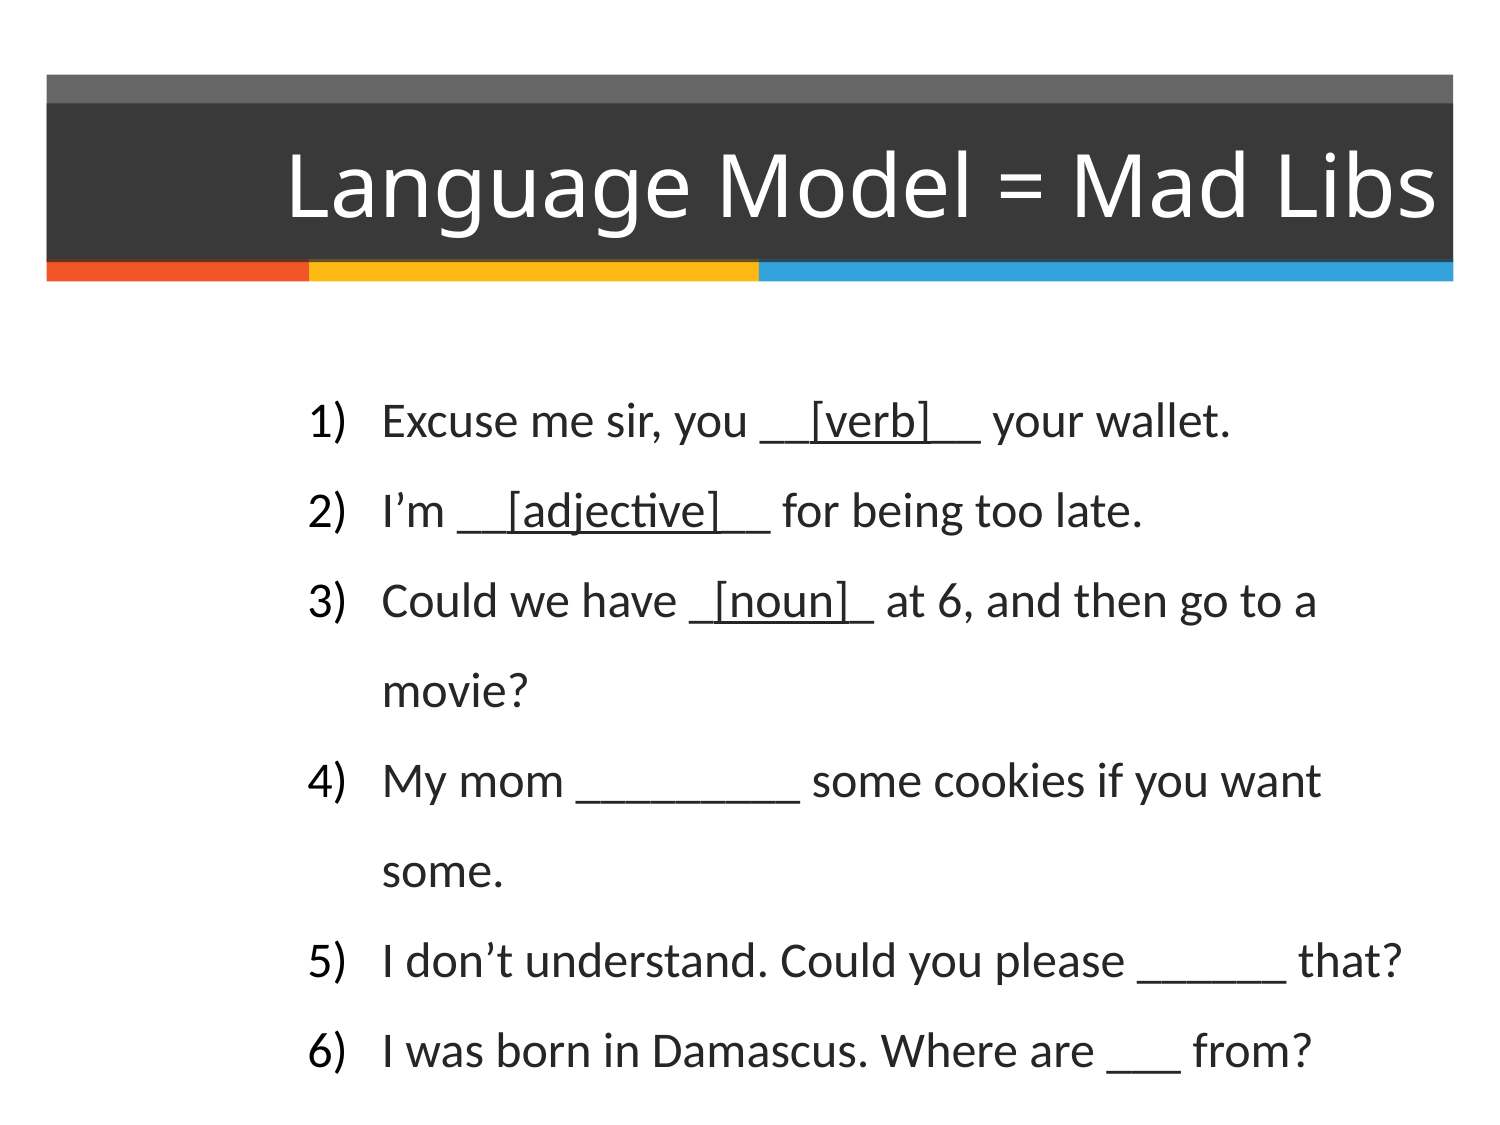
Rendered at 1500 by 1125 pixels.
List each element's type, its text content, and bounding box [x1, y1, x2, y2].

list Excuse me sir, you __[verb]__ your wallet. I’m __[adjective]__ for being too late. Could we have _[noun]_ at 6, and then go to a movie? My mom _________ some cookies if you want some. I don’t understand. Could you please ______ that? I was born in Damascus. Where are ___ from? [292, 350, 1454, 1005]
title Language Model = Mad Libs [46, 103, 1454, 263]
